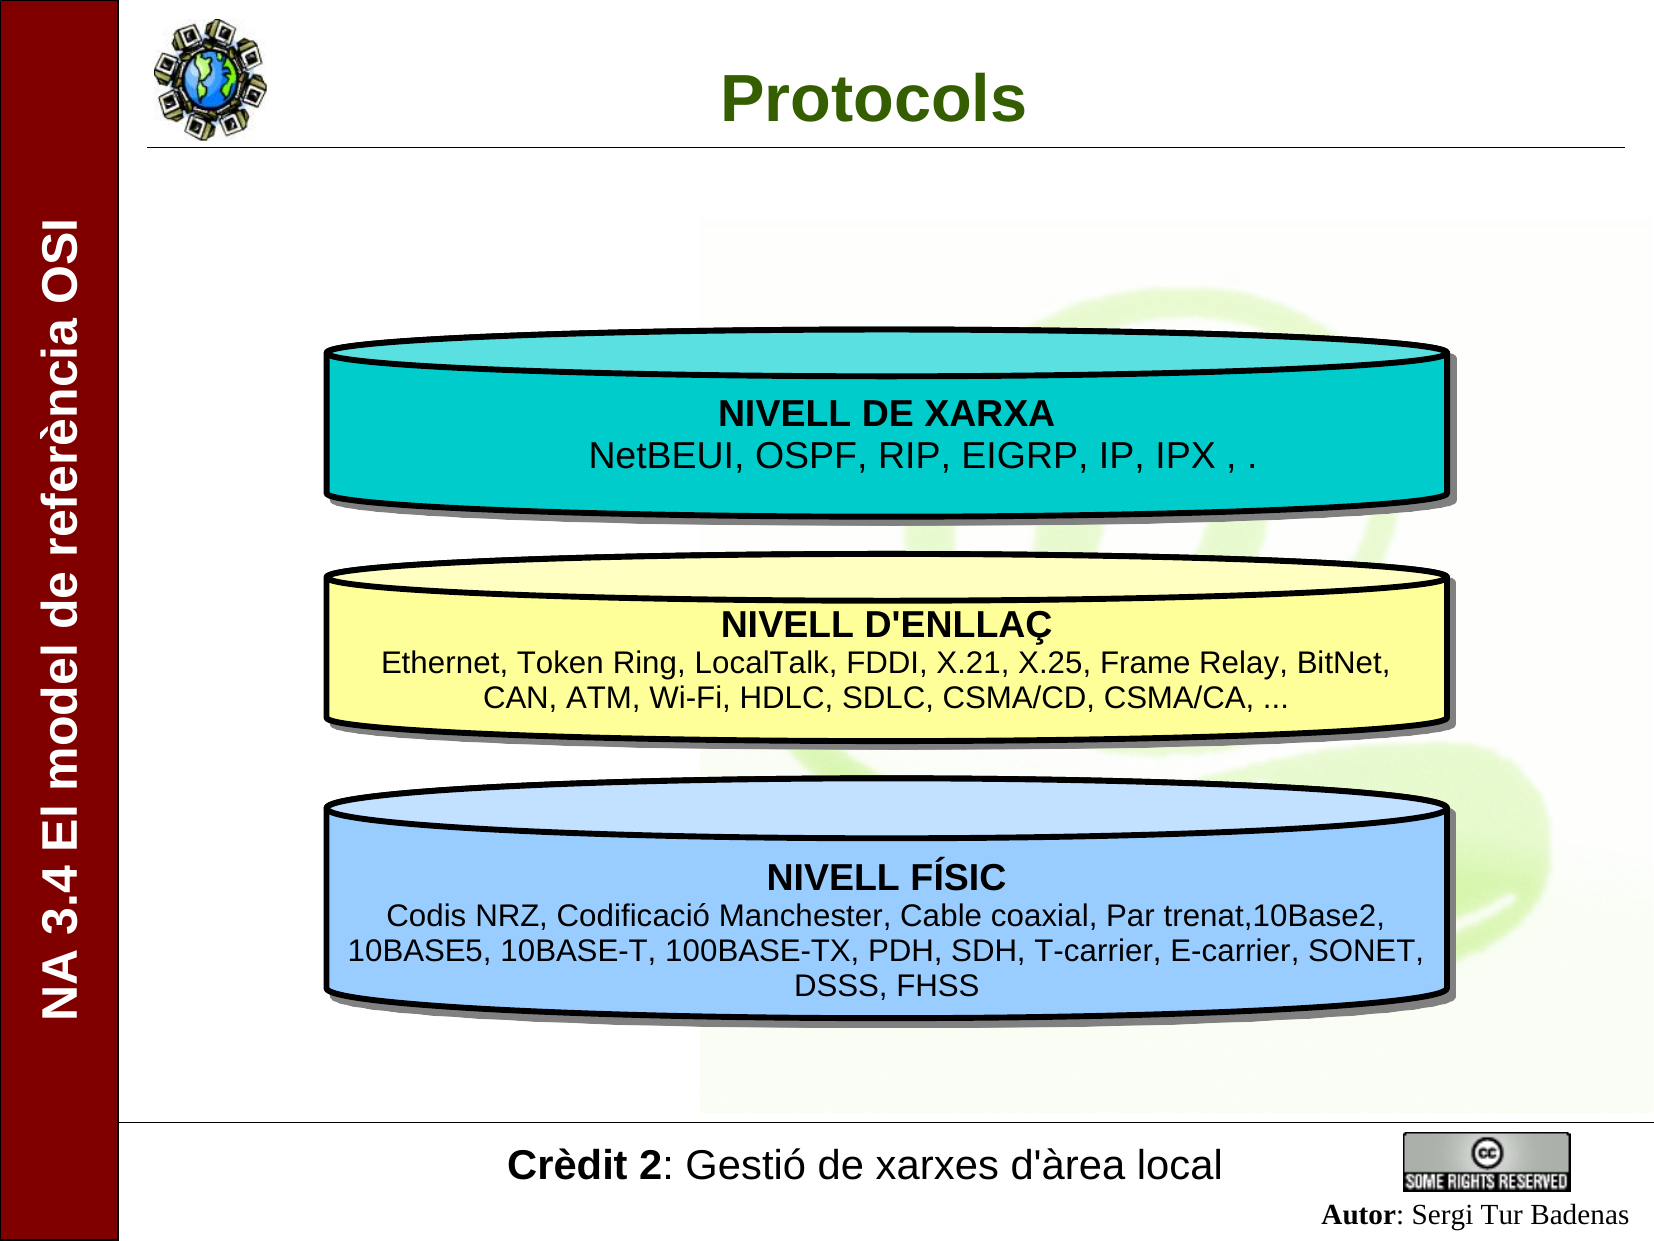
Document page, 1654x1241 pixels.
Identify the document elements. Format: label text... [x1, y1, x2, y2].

picture [1403, 1132, 1571, 1192]
picture [154, 19, 268, 49]
text_box NIVELL FÍSIC Codis NRZ, Codificació Manchester, Cable coaxial, Par trenat,10Base2, 10BASE5, 10BASE-T, 100BASE-TX, PDH, SDH, T-carrier, E-carrier, SONET, DSSS, FHSS [326, 810, 1447, 1019]
text_box NIVELL DE XARXA NetBEUI, OSPF, RIP, EIGRP, IP, IPX , . [326, 354, 1448, 517]
picture [700, 217, 1654, 1113]
text_box NIVELL D'ENLLAÇ Ethernet, Token Ring, LocalTalk, FDDI, X.21, X.25, Frame Relay, BitNet, CAN, ATM, Wi-Fi, HDLC, SDLC, CSMA/CD, CSMA/CA, ... [326, 578, 1448, 742]
title Protocols [129, 49, 1619, 148]
